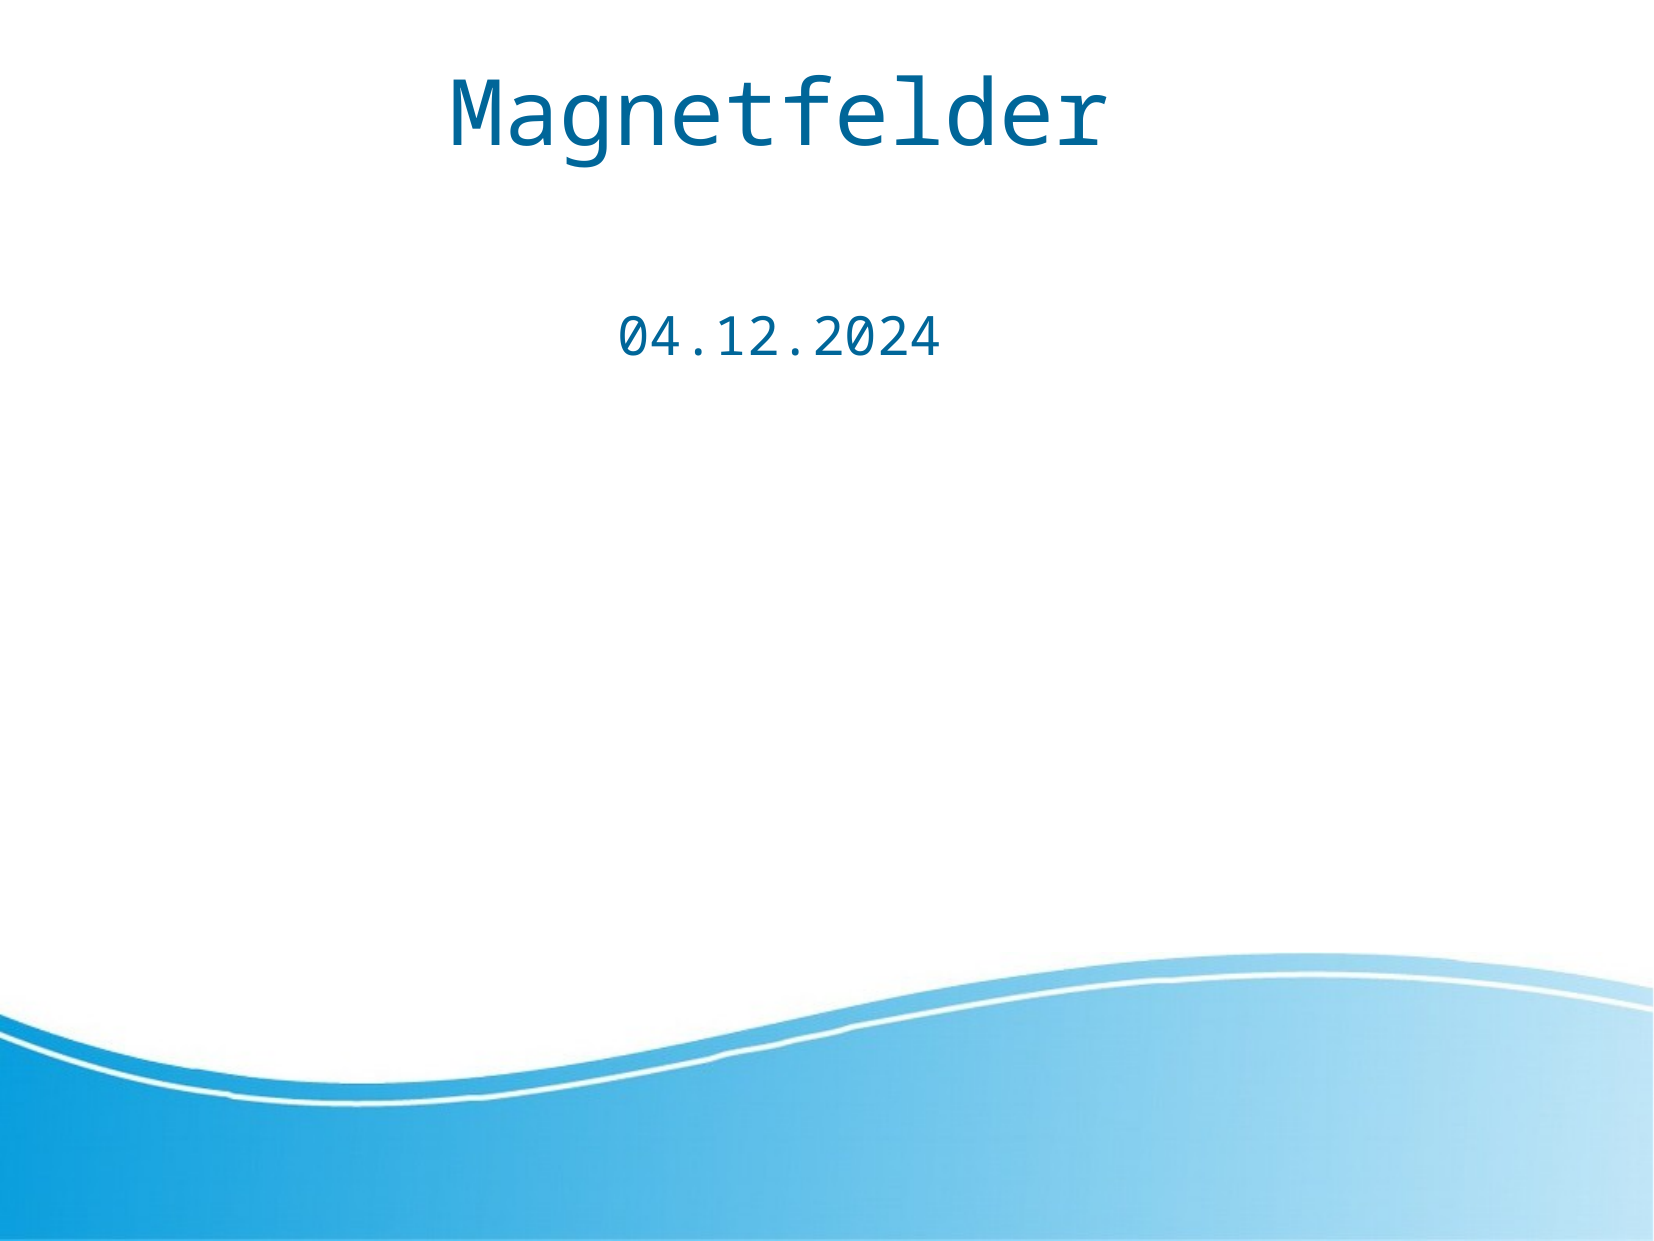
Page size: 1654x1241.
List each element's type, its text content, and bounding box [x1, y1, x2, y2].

title Magnetfelder 04.12.2024 [35, 51, 1524, 369]
picture [0, 952, 1654, 1241]
